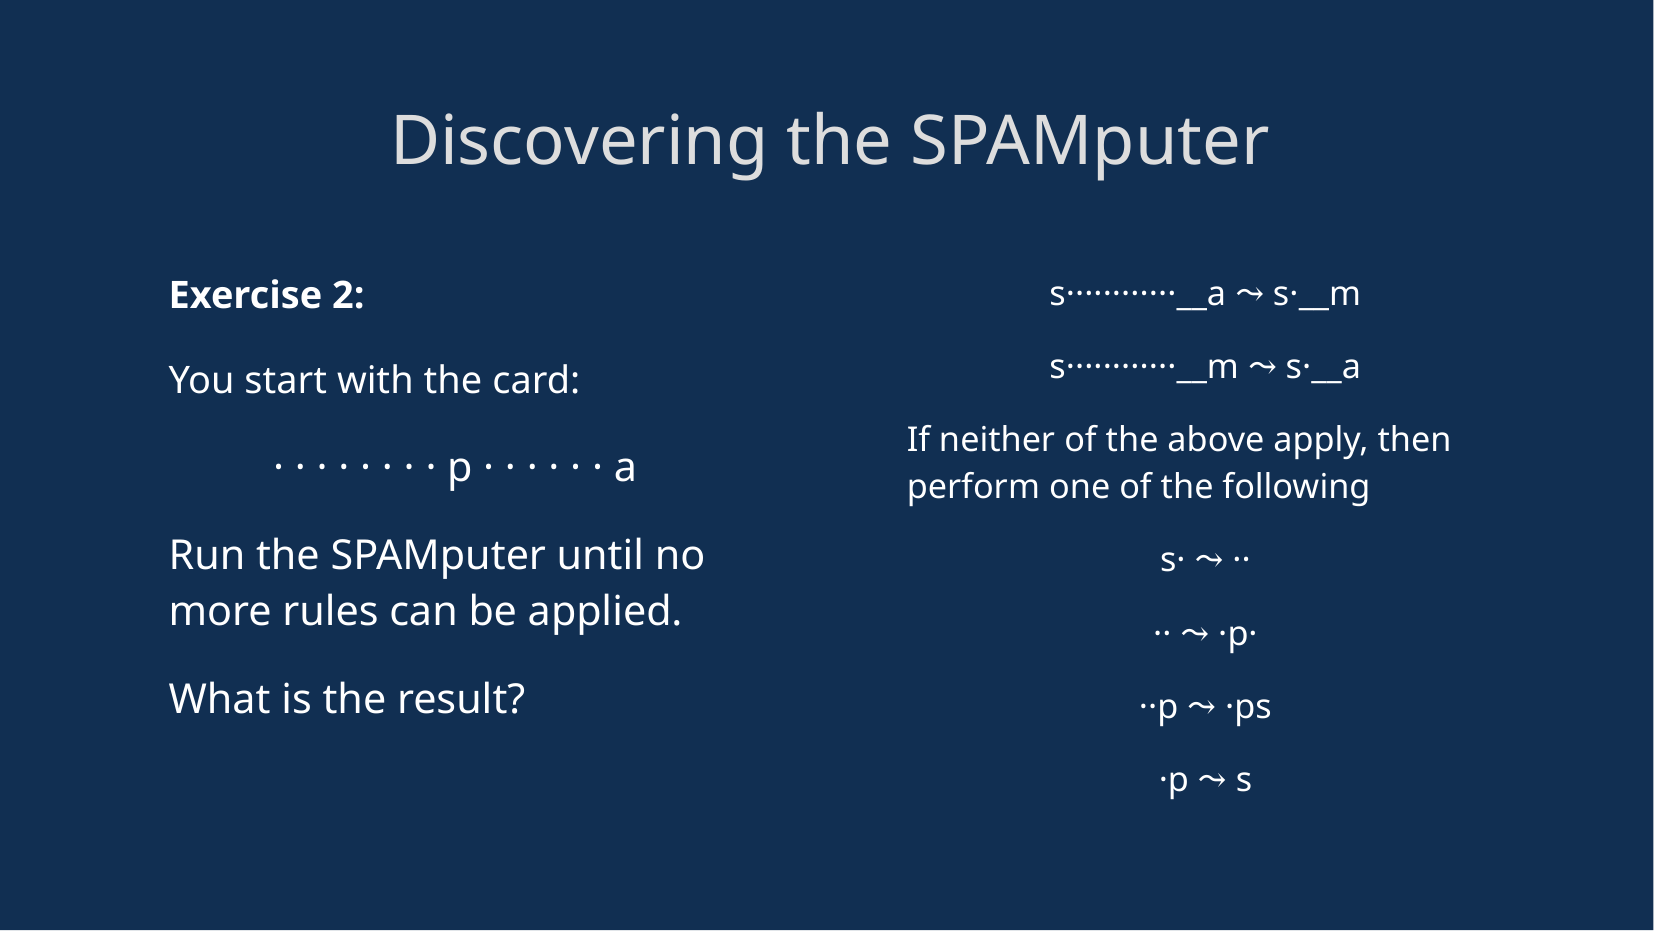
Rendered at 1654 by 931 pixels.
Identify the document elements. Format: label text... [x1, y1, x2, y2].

title Discovering the SPAMputer [97, 56, 1563, 220]
list Exercise 2: You start with the card: · · · · · · · · p · · · · · · a Run the SPAMputer until no more rules can be applied. What is the result? [97, 268, 813, 806]
list s············__a ⤳ s·__m s············__m ⤳ s·__a If neither of the above apply, then perform one of the following s· ⤳ ·· ·· ⤳ ·p· ··p ⤳ ·ps ·p ⤳ s [848, 268, 1563, 806]
